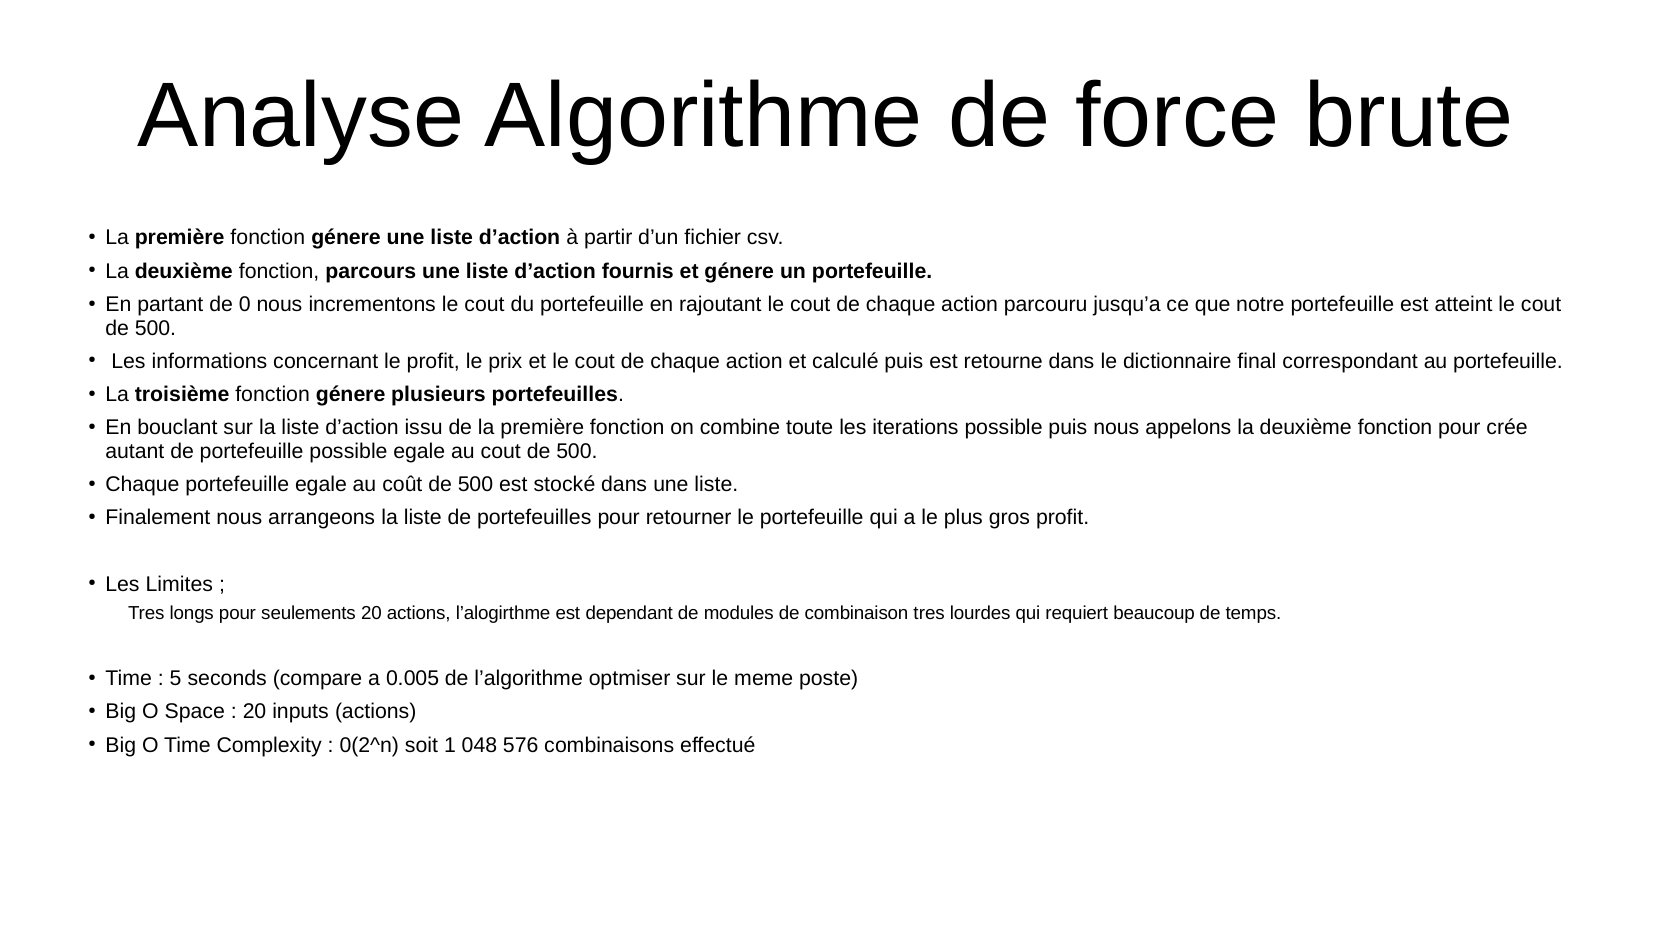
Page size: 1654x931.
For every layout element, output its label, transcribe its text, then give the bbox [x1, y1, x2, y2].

list La première fonction génere une liste d’action à partir d’un fichier csv. La deuxième fonction, parcours une liste d’action fournis et génere un portefeuille. En partant de 0 nous incrementons le cout du portefeuille en rajoutant le cout de chaque action parcouru jusqu’a ce que notre portefeuille est atteint le cout de 500. Les informations concernant le profit, le prix et le cout de chaque action et calculé puis est retourne dans le dictionnaire final correspondant au portefeuille. La troisième fonction génere plusieurs portefeuilles. En bouclant sur la liste d’action issu de la première fonction on combine toute les iterations possible puis nous appelons la deuxième fonction pour crée autant de portefeuille possible egale au cout de 500. Chaque portefeuille egale au coût de 500 est stocké dans une liste. Finalement nous arrangeons la liste de portefeuilles pour retourner le portefeuille qui a le plus gros profit. Les Limites ; Tres longs pour seulements 20 actions, l’alogirthme est dependant de modules de combinaison tres lourdes qui requiert beaucoup de temps. Time : 5 seconds (compare a 0.005 de l’algorithme optmiser sur le meme poste) Big O Space : 20 inputs (actions) Big O Time Complexity : 0(2^n) soit 1 048 576 combinaisons effectué [82, 225, 1571, 766]
title Analyse Algorithme de force brute [82, 37, 1571, 193]
